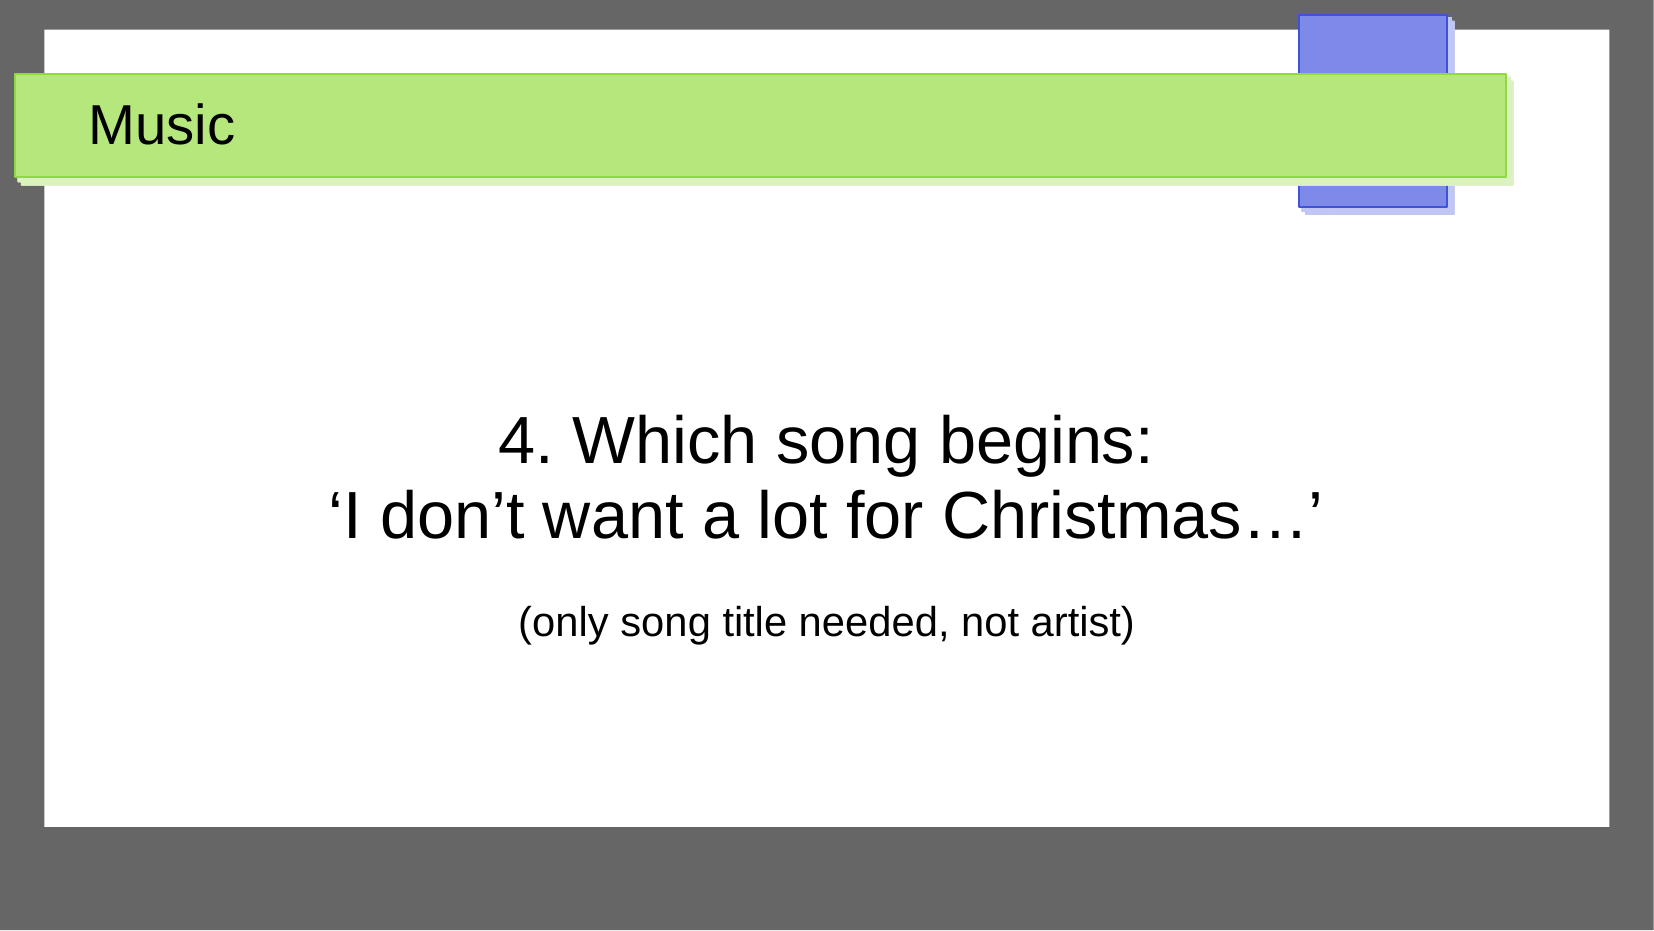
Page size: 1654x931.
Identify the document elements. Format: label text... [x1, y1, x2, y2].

title Music [88, 73, 1506, 178]
text_box 4. Which song begins: ‘I don’t want a lot for Christmas…’ (only song title needed, not artist) [88, 236, 1565, 813]
